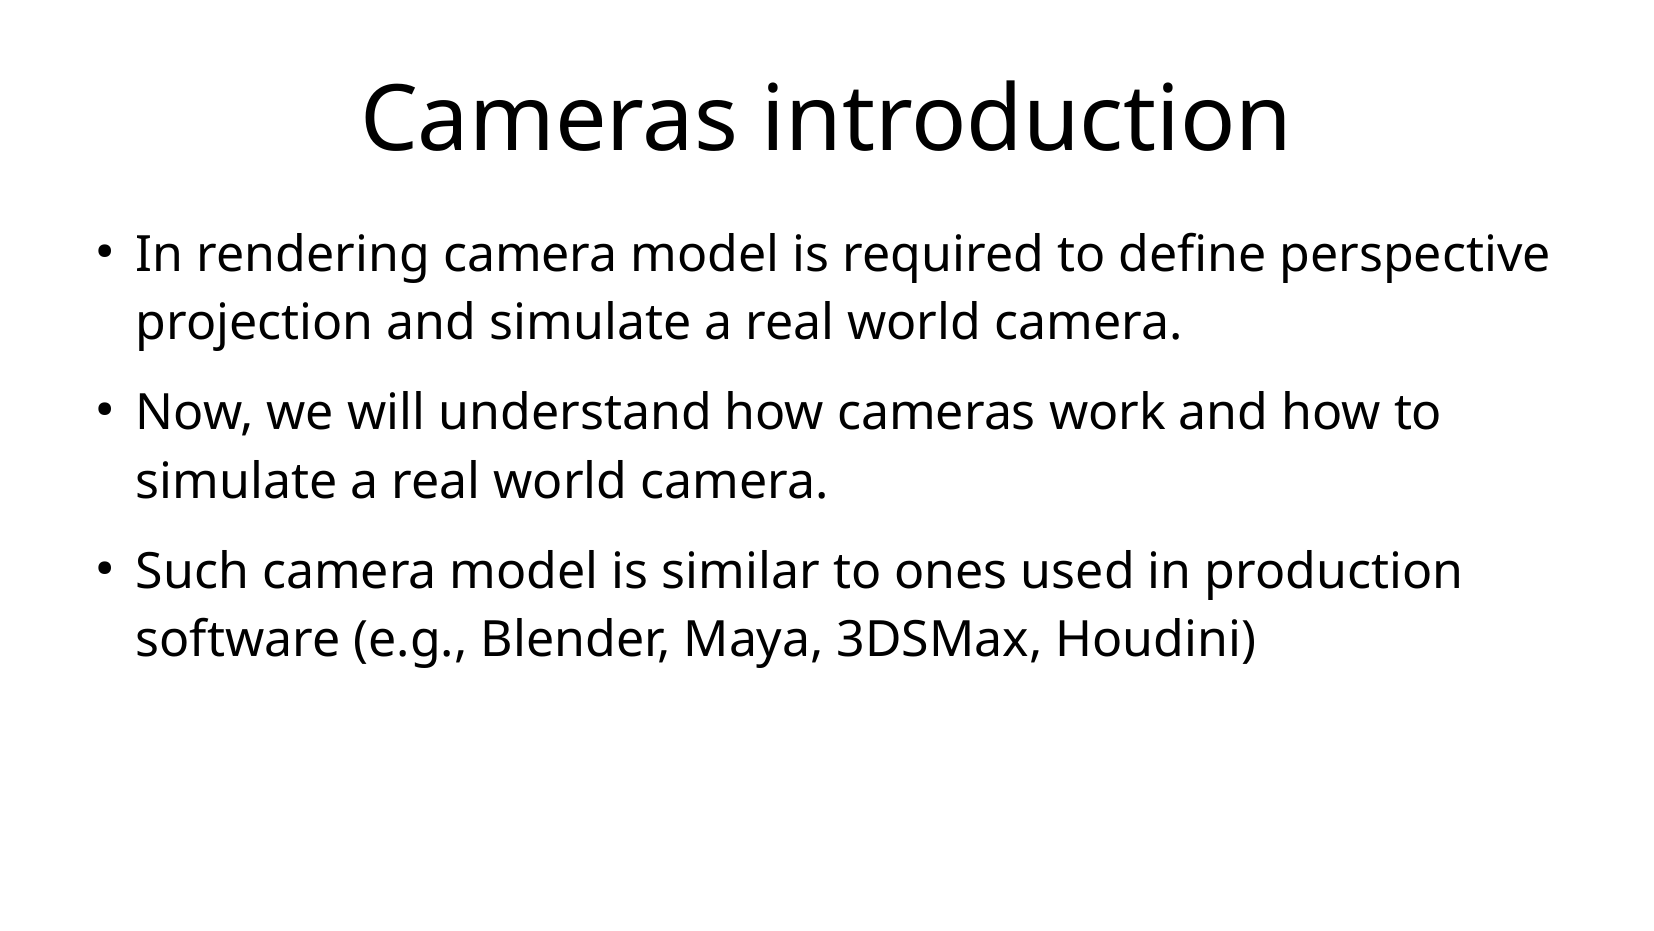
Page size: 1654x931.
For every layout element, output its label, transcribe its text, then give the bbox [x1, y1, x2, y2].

list In rendering camera model is required to define perspective projection and simulate a real world camera. Now, we will understand how cameras work and how to simulate a real world camera. Such camera model is similar to ones used in production software (e.g., Blender, Maya, 3DSMax, Houdini) [82, 217, 1571, 758]
title Cameras introduction [82, 37, 1571, 193]
